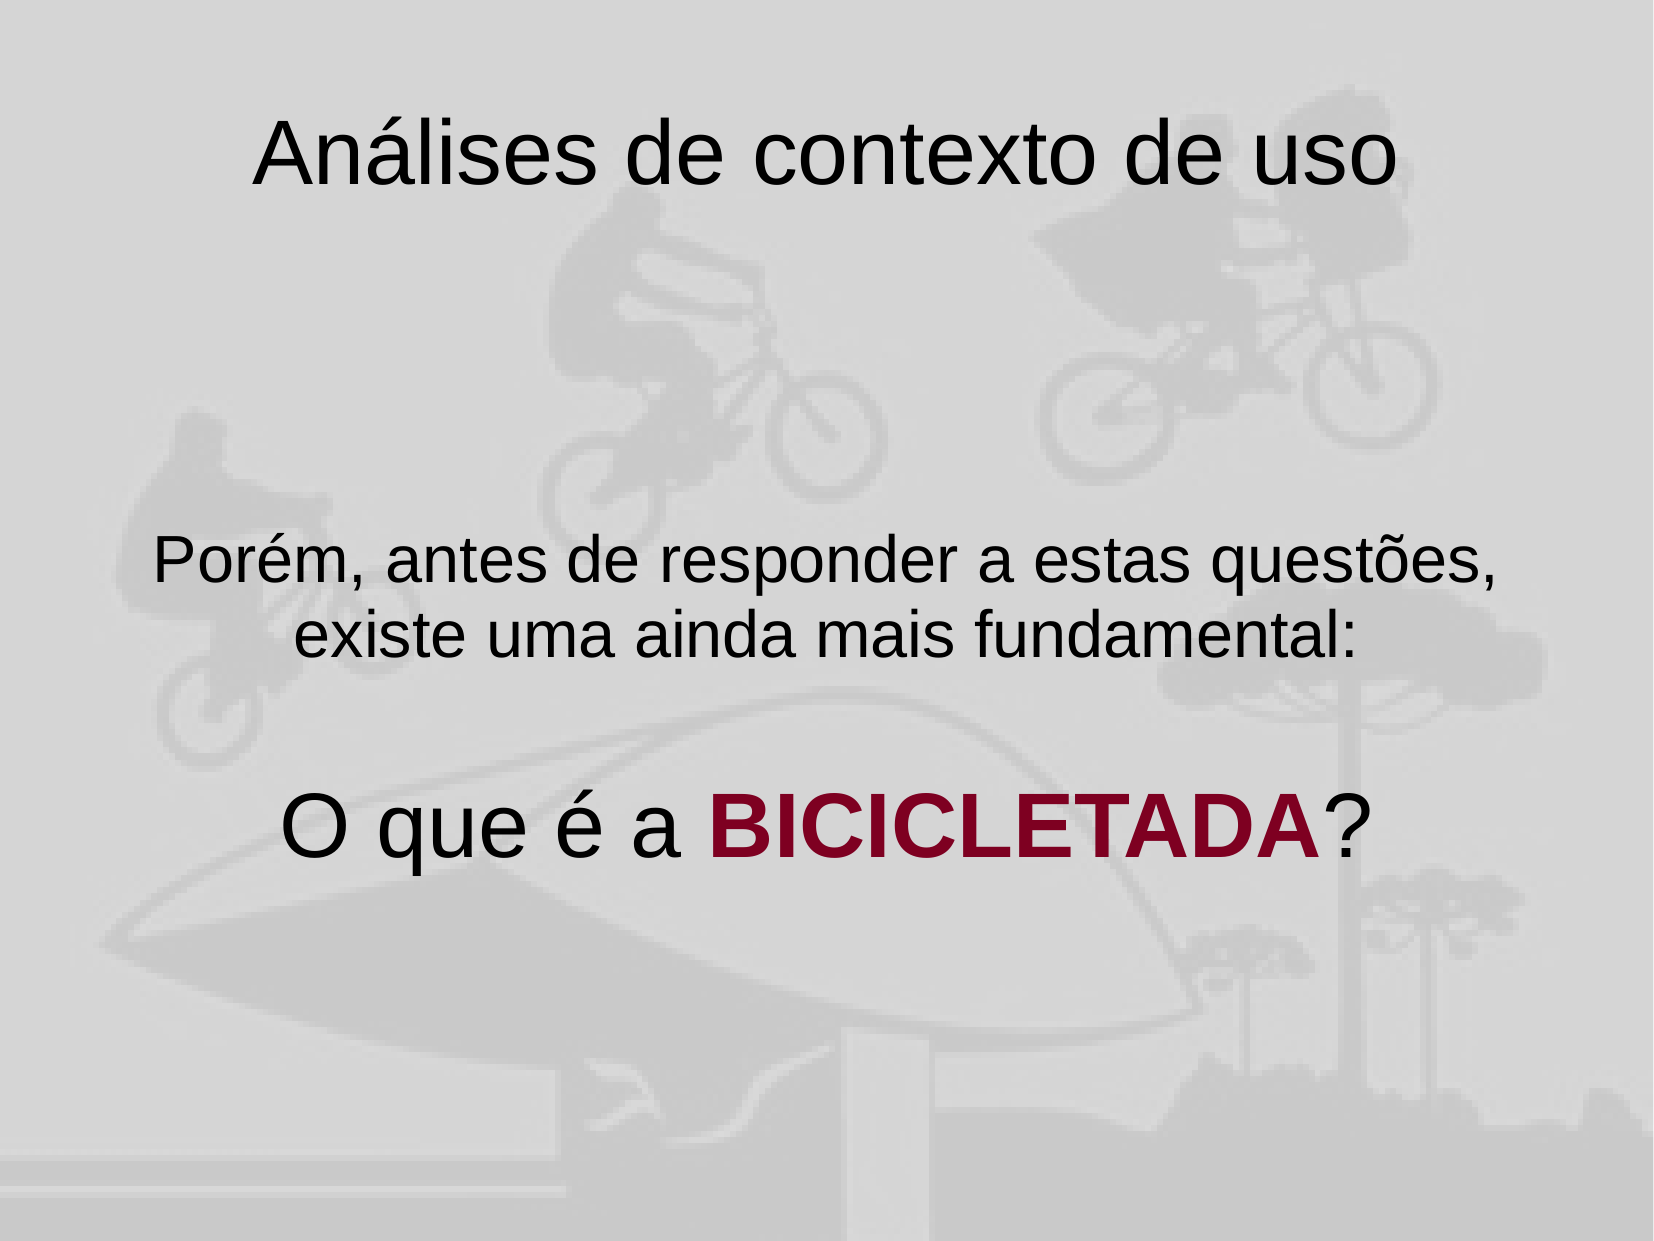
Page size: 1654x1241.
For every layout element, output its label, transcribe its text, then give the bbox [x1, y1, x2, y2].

picture [0, 0, 1654, 1241]
title Análises de contexto de uso [82, 49, 1571, 257]
subtitle Porém, antes de responder a estas questões, existe uma ainda mais fundamental: O que é a BICICLETADA? [82, 290, 1571, 1109]
